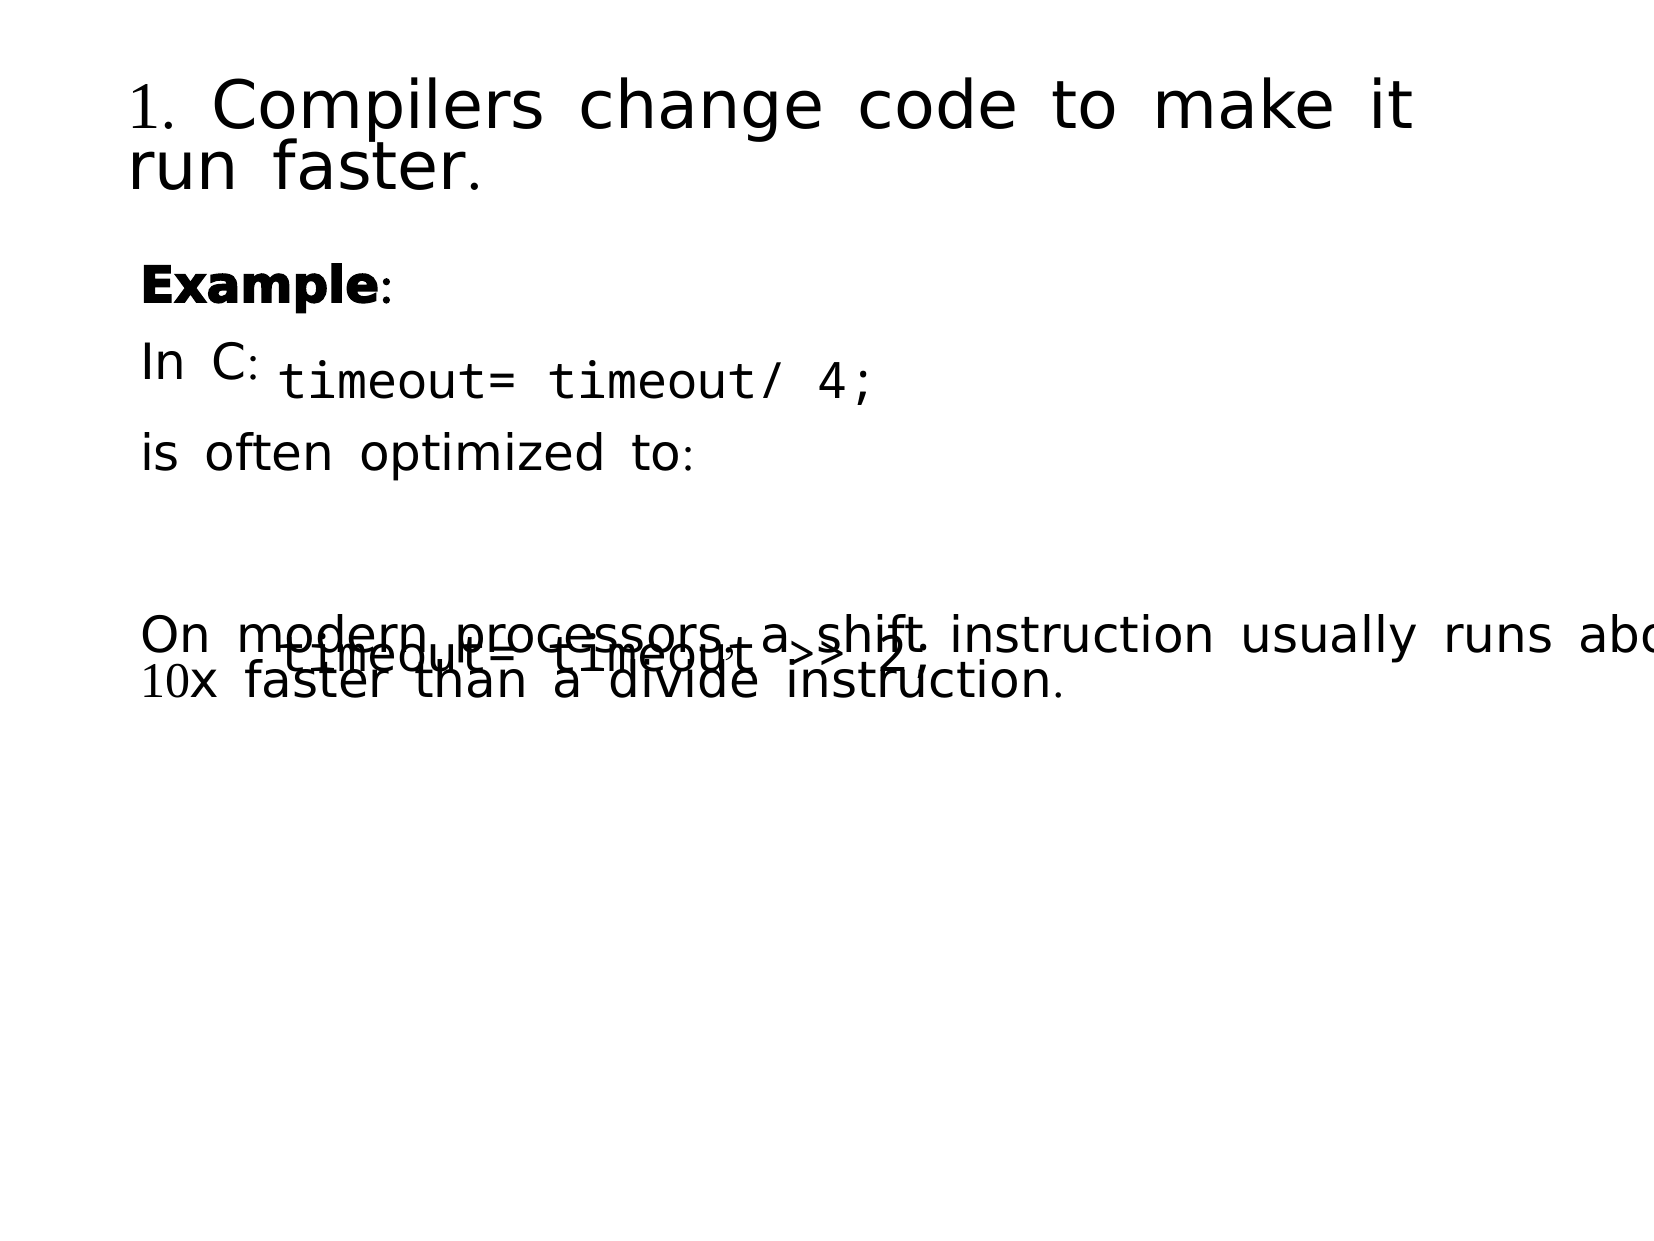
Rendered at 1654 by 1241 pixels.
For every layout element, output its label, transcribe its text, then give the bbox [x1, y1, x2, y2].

text_box 1. Compilers change code to make it run faster. [112, 75, 1538, 174]
text_box Example: [106, 259, 413, 338]
text_box In C: is often optimized to: On modern processors, a shift instruction usually runs about 10x faster than a divide instruction. [125, 337, 1479, 841]
